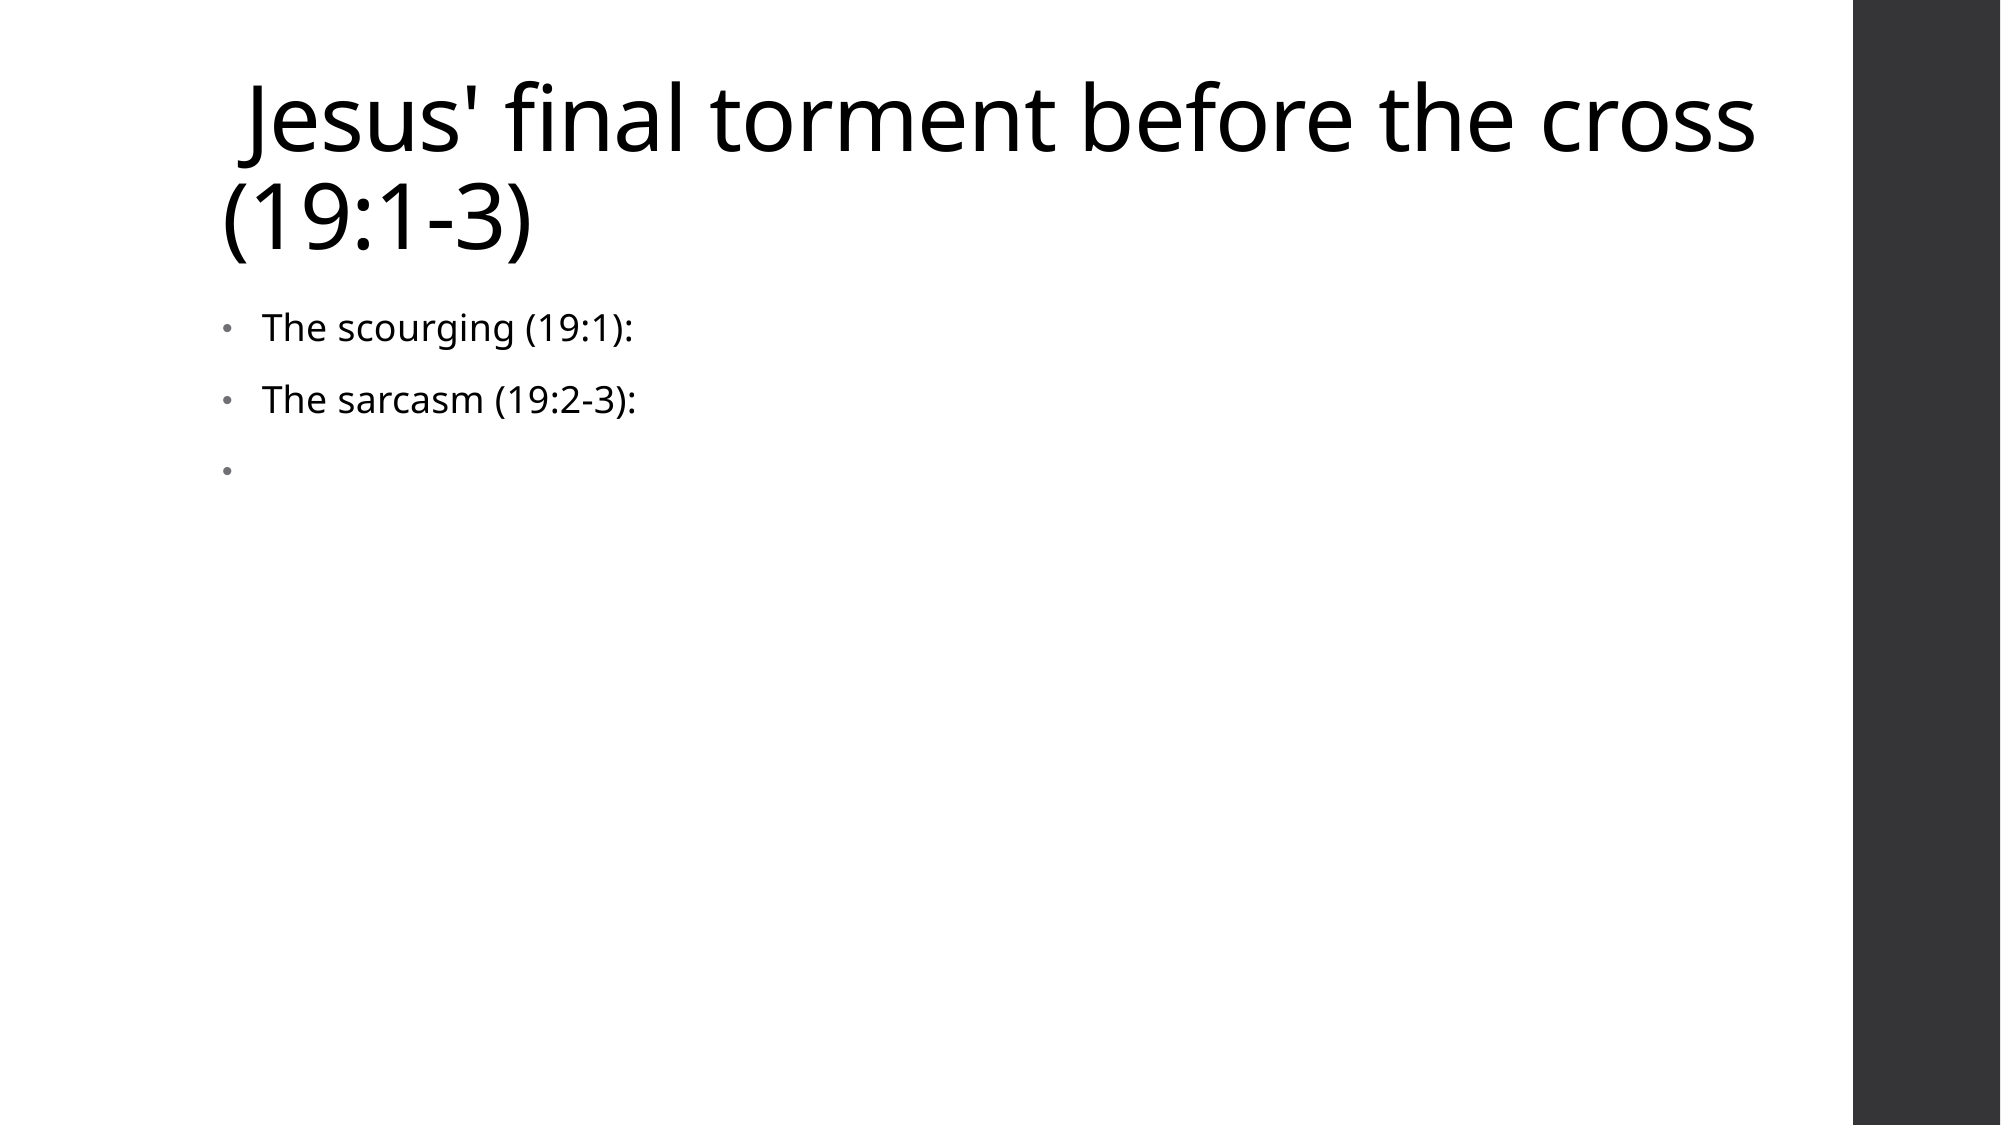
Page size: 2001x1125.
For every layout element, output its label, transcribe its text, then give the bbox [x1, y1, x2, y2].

list The scourging (19:1): The sarcasm (19:2-3): [206, 299, 1617, 1014]
title Jesus' final torment before the cross (19:1-3) [206, 60, 1797, 278]
